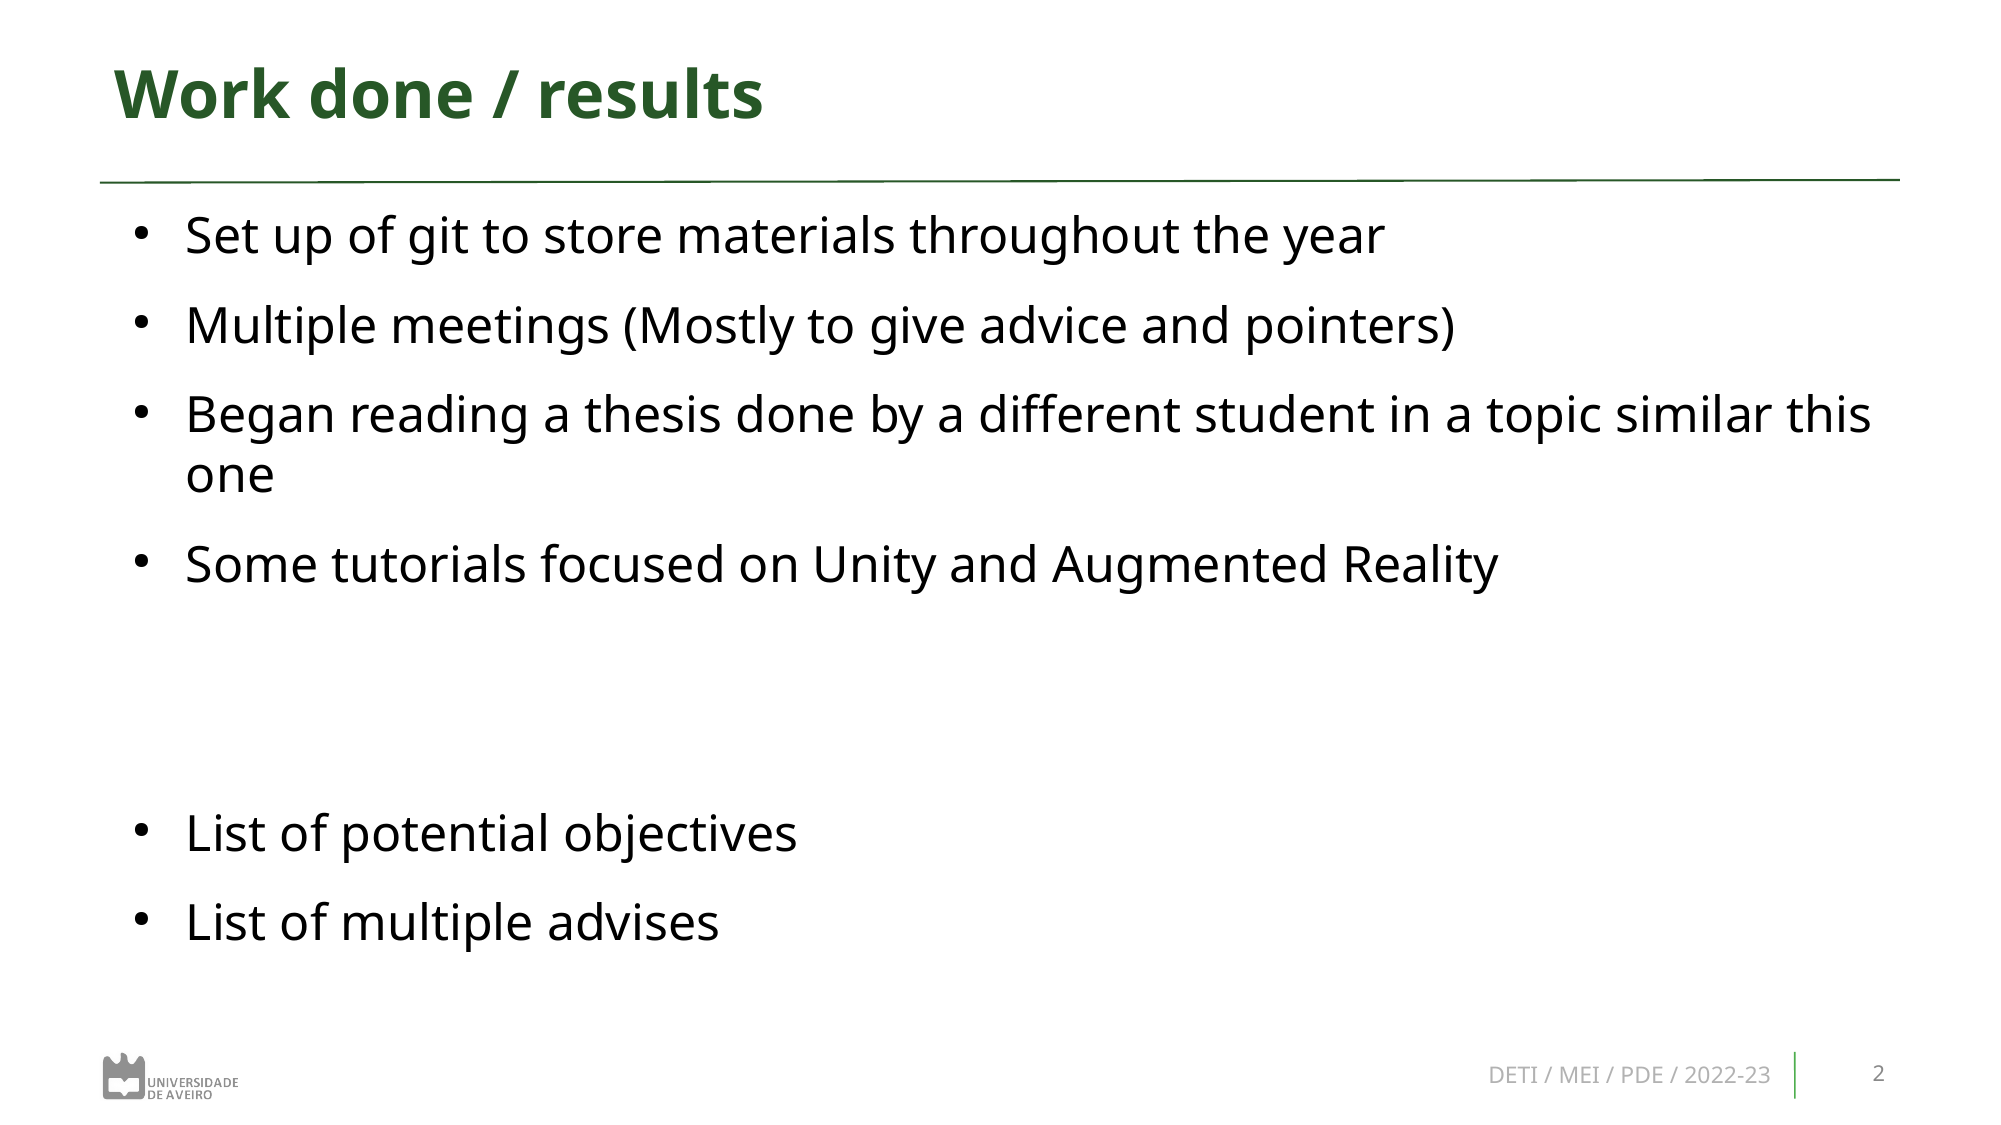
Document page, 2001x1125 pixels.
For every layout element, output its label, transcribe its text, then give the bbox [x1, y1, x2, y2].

title Work done / results [99, 0, 1900, 185]
slide_number <number> [1805, 1044, 1900, 1105]
footer DETI / MEI / PDE / 2022-23 [731, 1044, 1784, 1105]
list Set up of git to store materials throughout the year Multiple meetings (Mostly to give advice and pointers) Began reading a thesis done by a different student in a topic similar this one Some tutorials focused on Unity and Augmented Reality List of potential objectives List of multiple advises [99, 196, 1900, 1005]
